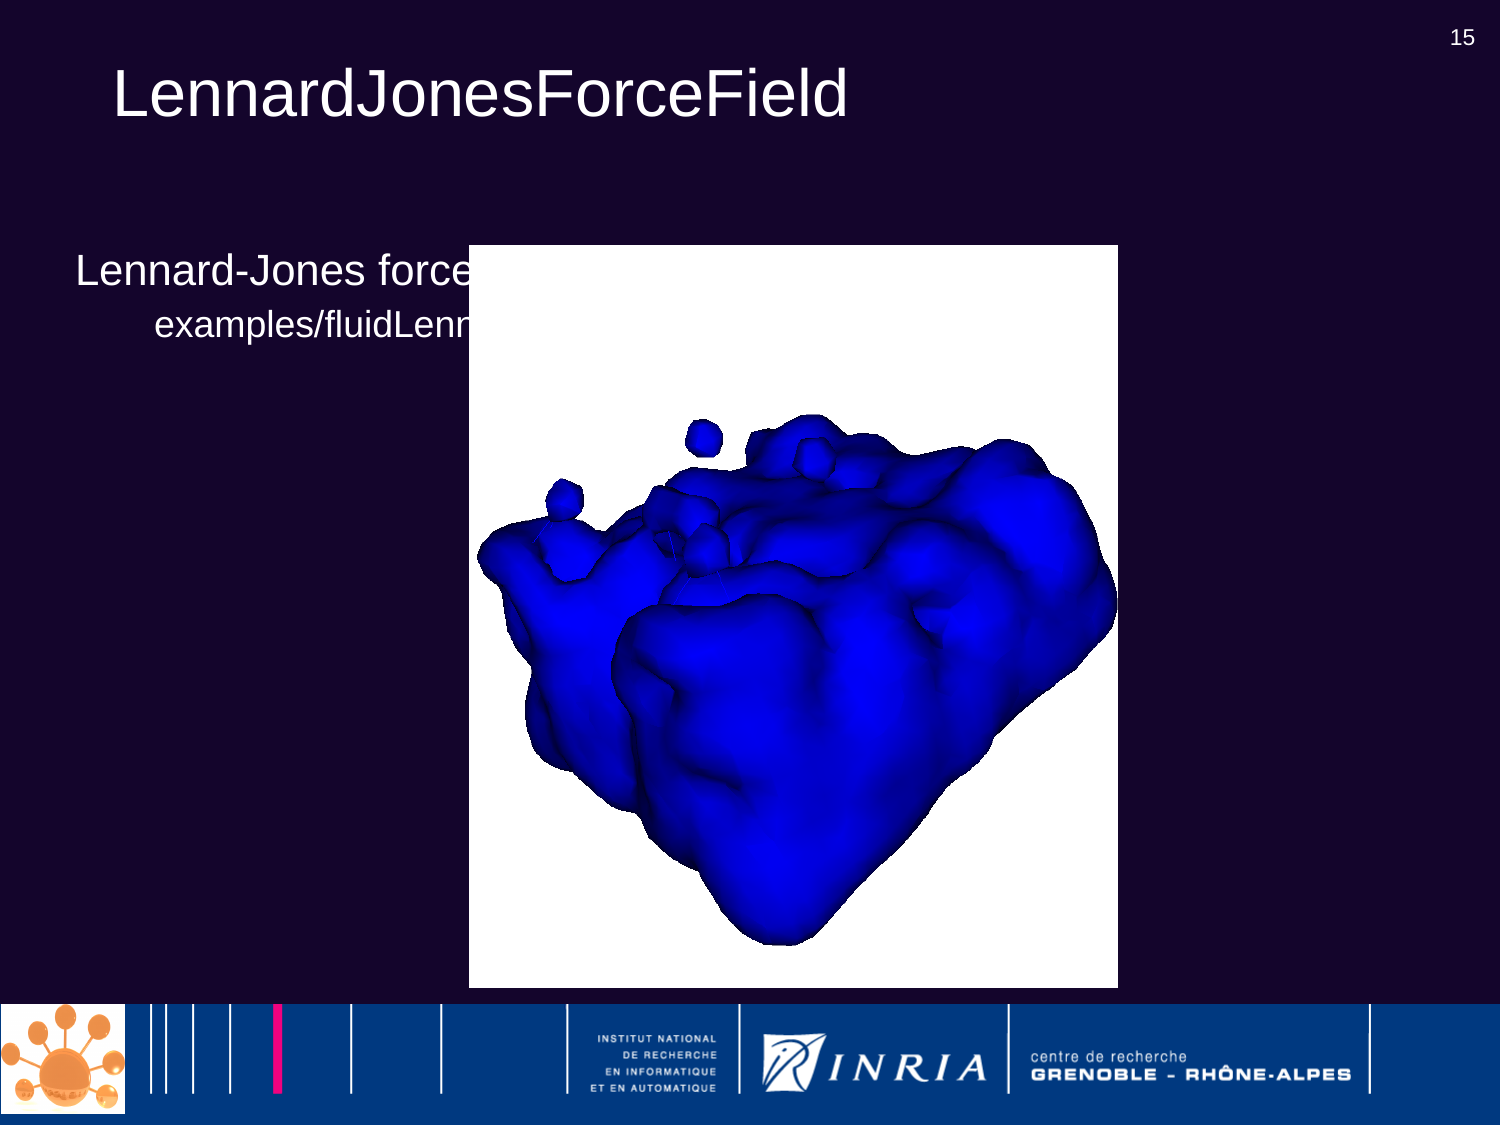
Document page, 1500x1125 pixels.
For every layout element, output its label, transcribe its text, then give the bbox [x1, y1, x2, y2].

picture [0, 1004, 1500, 1125]
picture [422, 245, 1468, 988]
title LennardJonesForceField [112, 7, 1474, 181]
list Lennard-Jones forces for fluid examples/fluidLennardJones.scn [75, 245, 422, 973]
